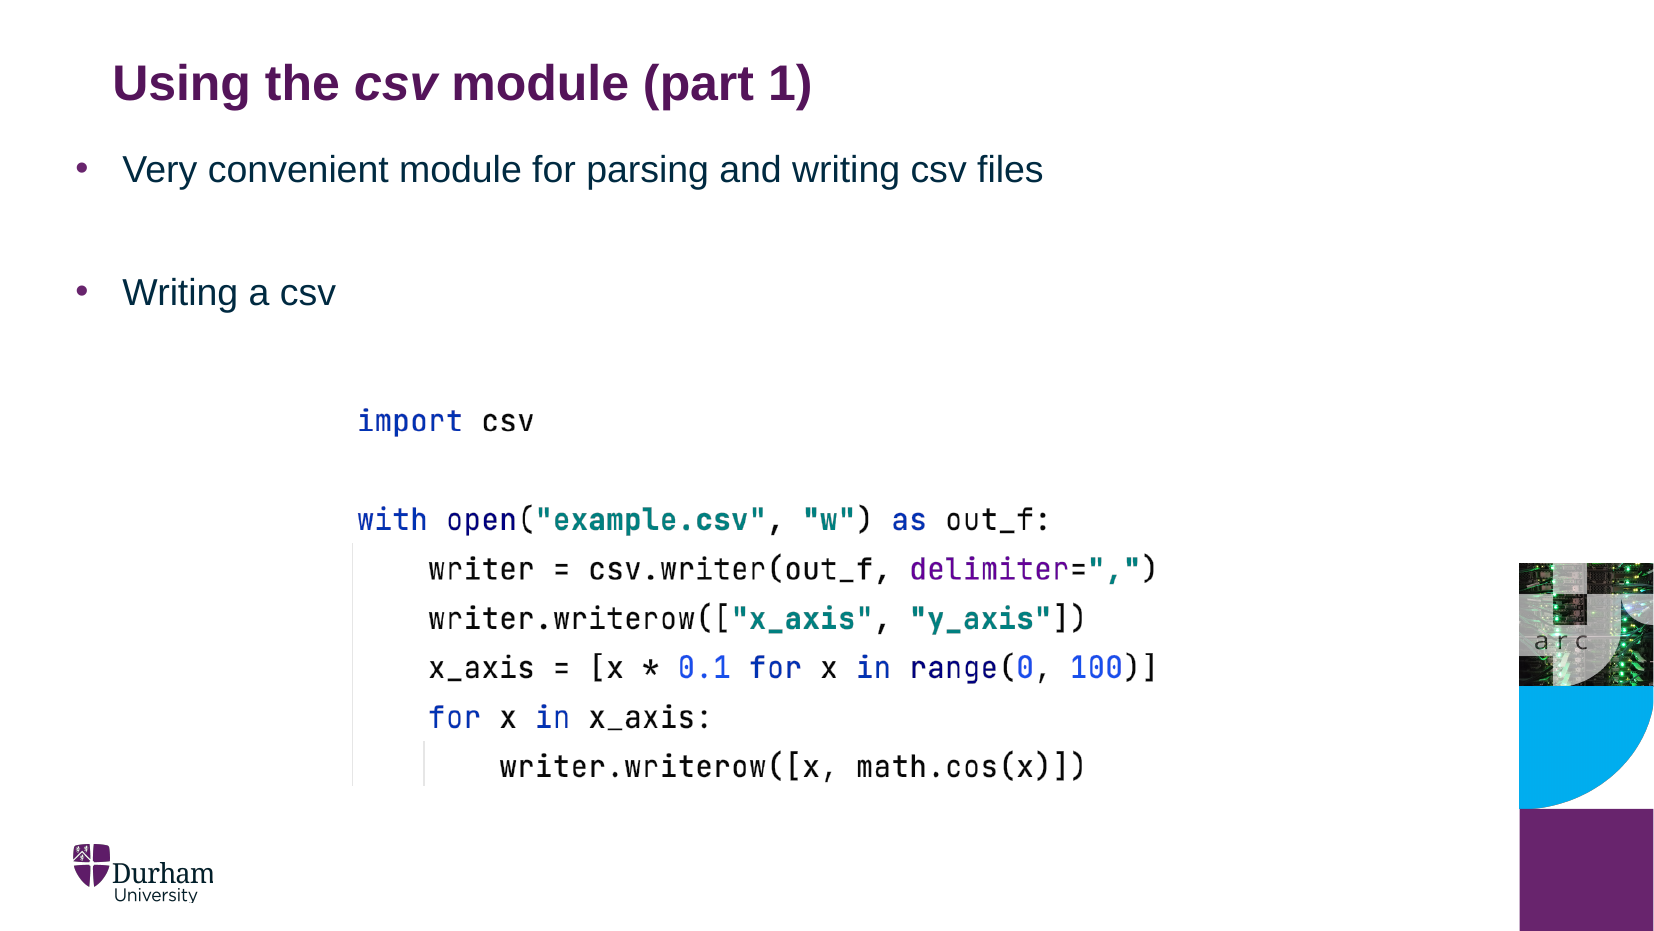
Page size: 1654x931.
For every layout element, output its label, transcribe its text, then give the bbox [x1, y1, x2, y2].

title Using the csv module (part 1) [112, 50, 1542, 206]
picture [344, 393, 1205, 786]
picture [73, 844, 213, 903]
list Very convenient module for parsing and writing csv files Writing a csv [75, 144, 1474, 678]
picture [1548, 709, 1654, 808]
text_box [1519, 808, 1654, 931]
picture [1519, 563, 1654, 685]
